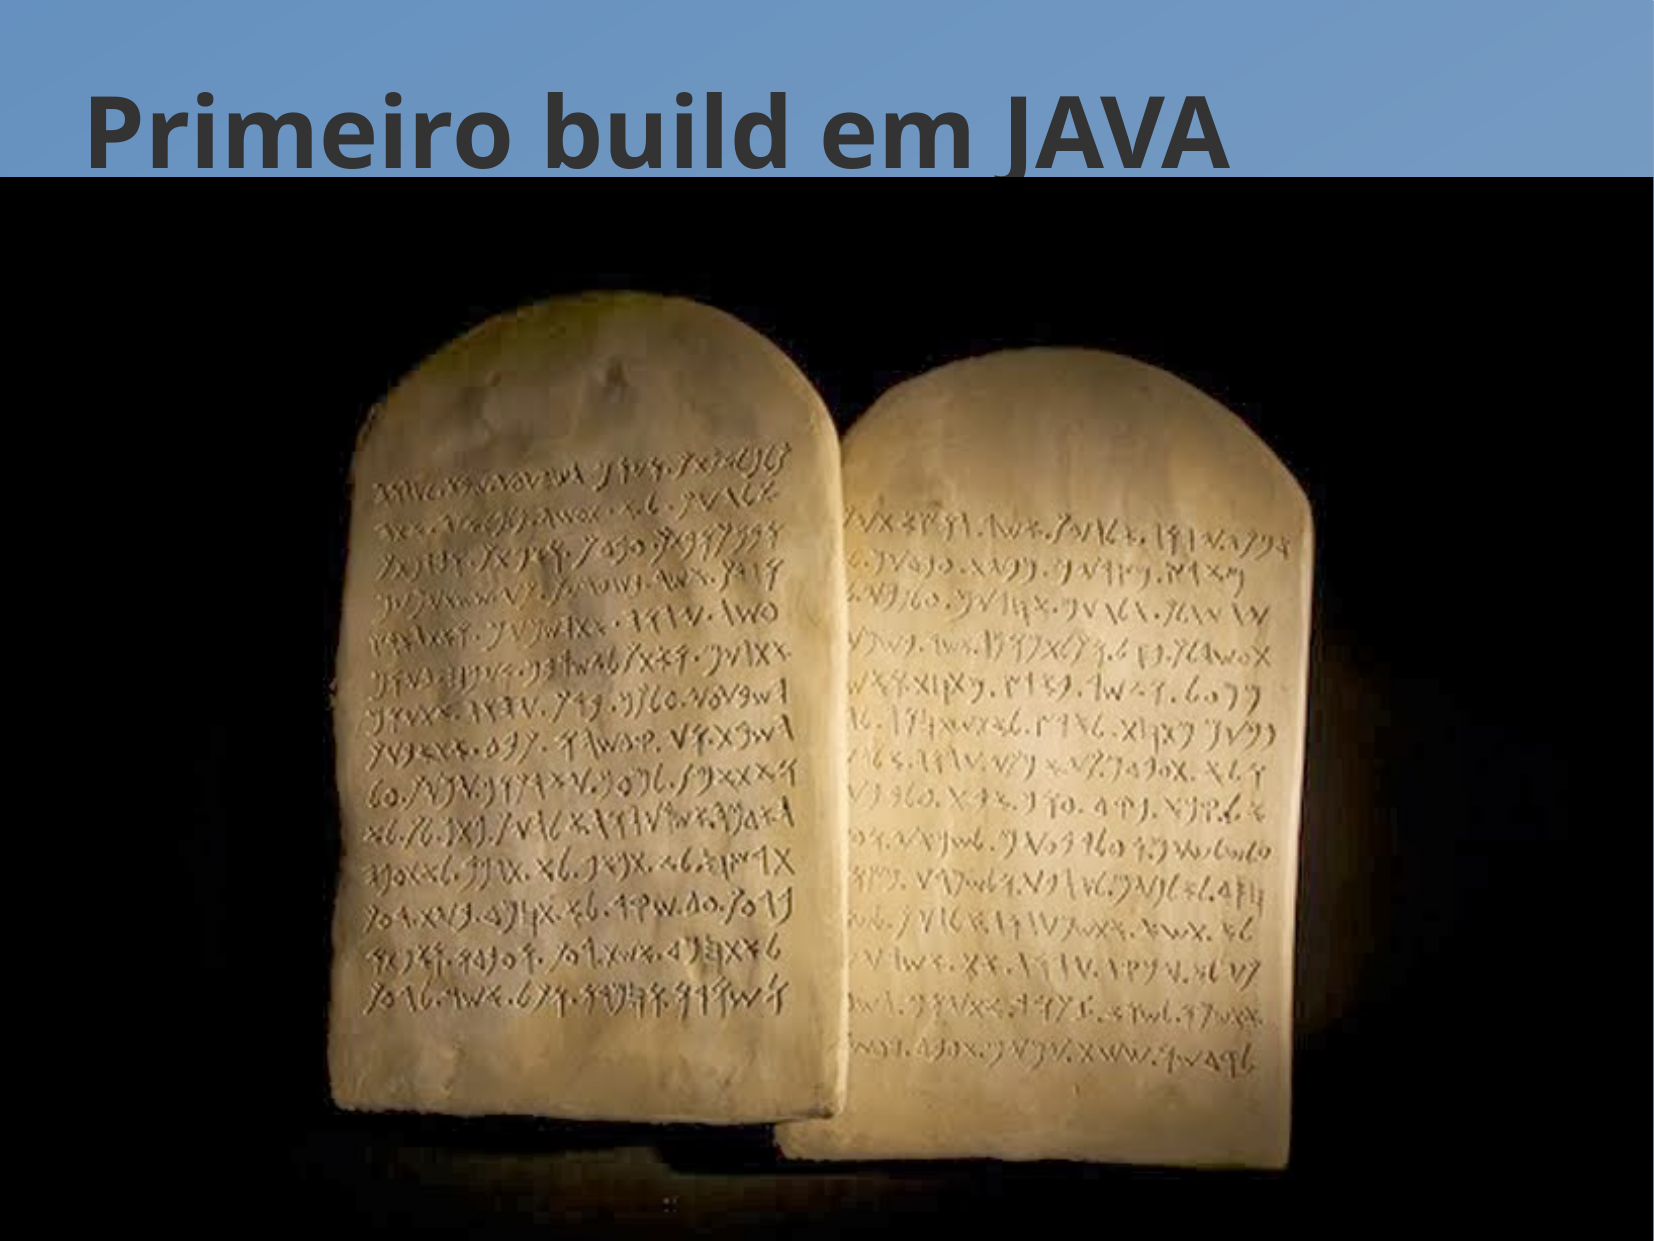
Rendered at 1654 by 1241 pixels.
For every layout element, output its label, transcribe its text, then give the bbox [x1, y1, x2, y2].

title Primeiro build em JAVA [82, 11, 1489, 177]
picture [0, 177, 1654, 1241]
